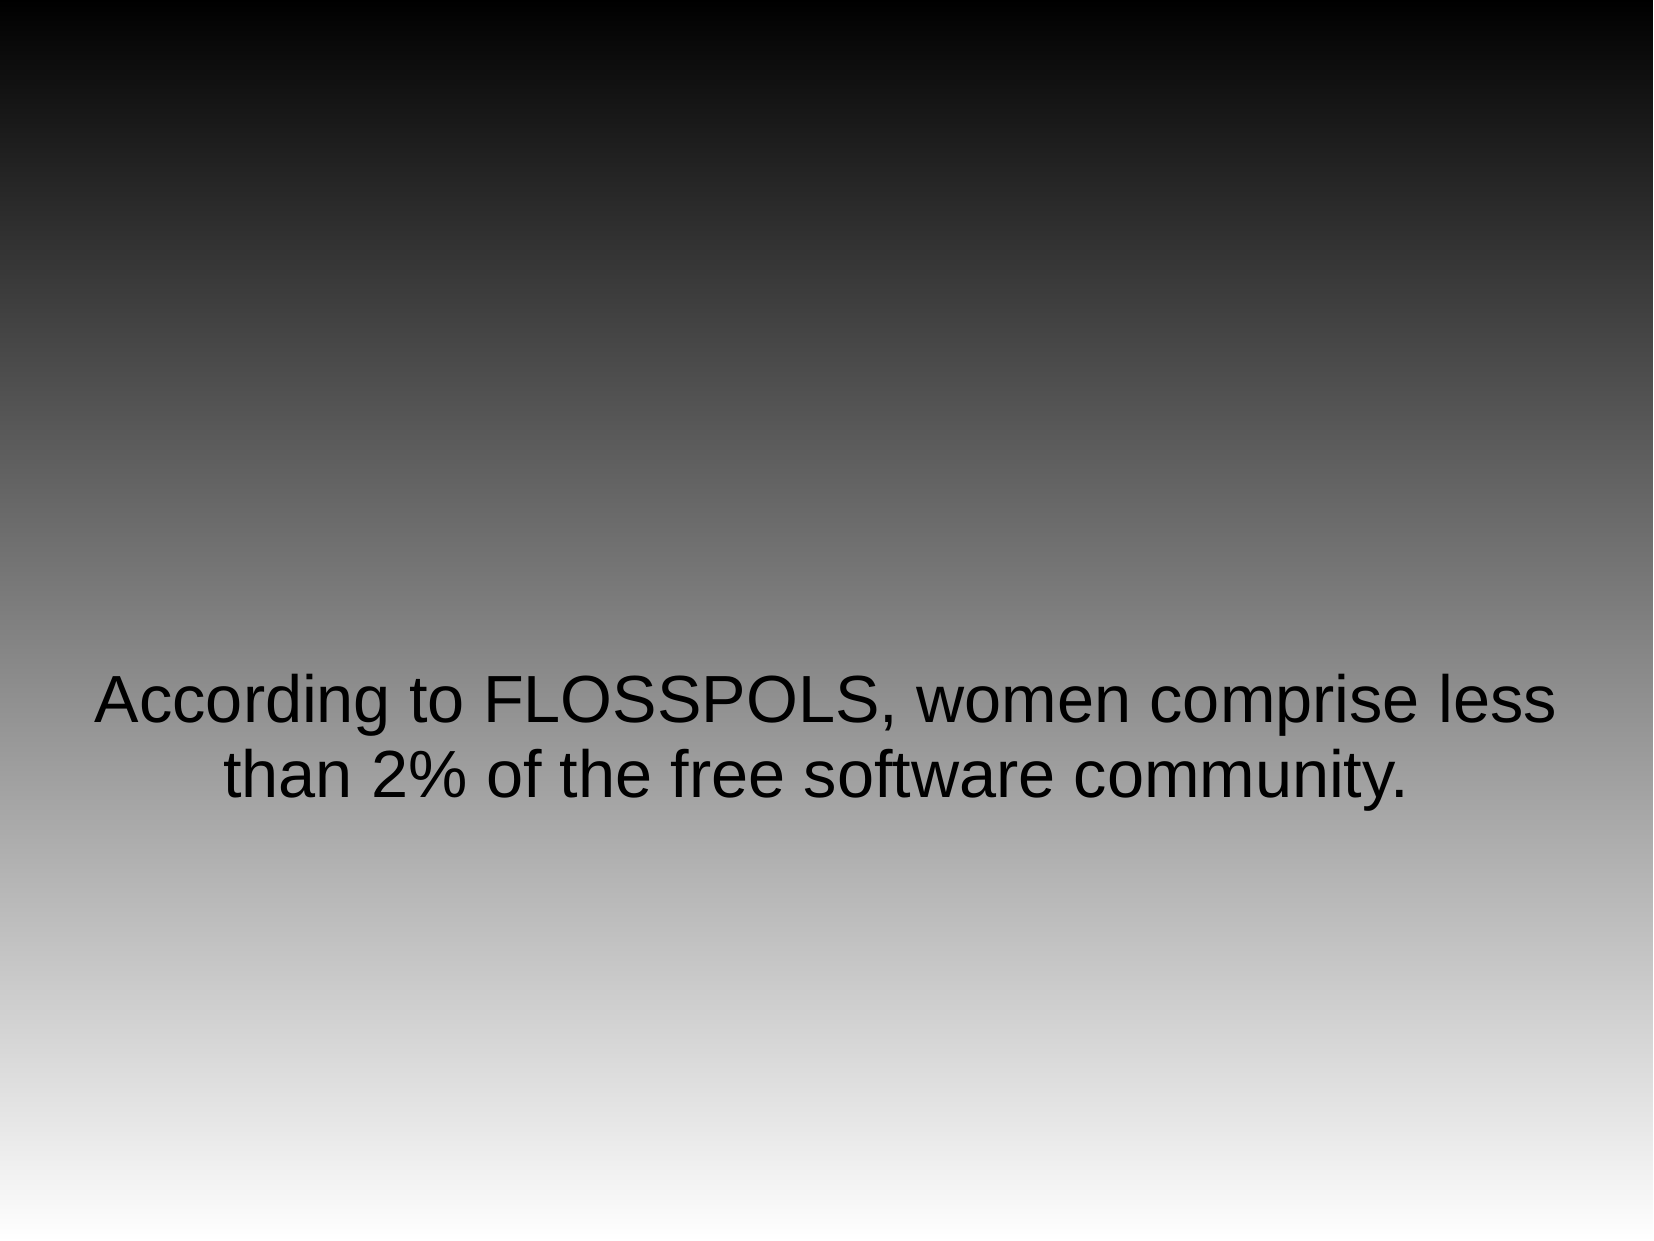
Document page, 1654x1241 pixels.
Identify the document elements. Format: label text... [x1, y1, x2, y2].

title [82, 49, 1571, 257]
subtitle According to FLOSSPOLS, women comprise less than 2% of the free software community. [82, 290, 1571, 1109]
